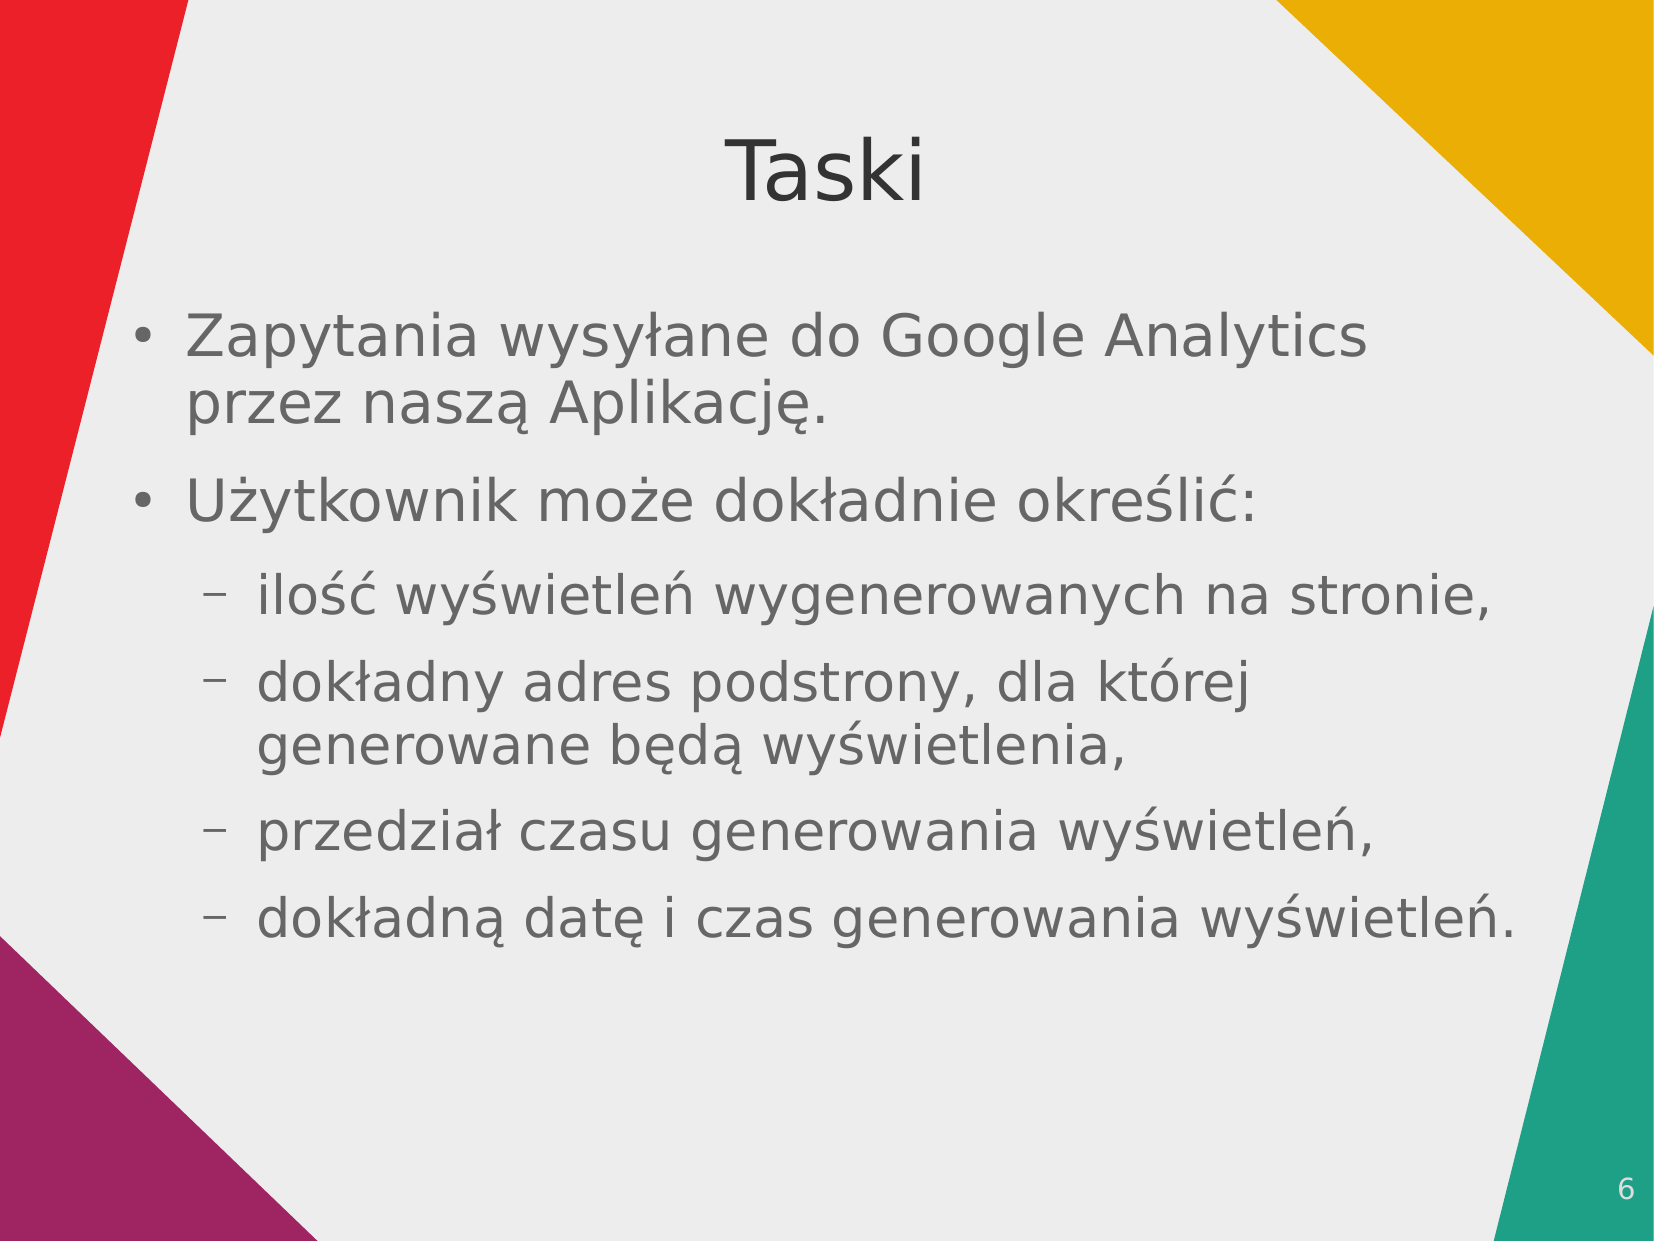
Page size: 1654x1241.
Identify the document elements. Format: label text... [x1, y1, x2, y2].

title Taski [114, 73, 1539, 271]
list Zapytania wysyłane do Google Analytics przez naszą Aplikację. Użytkownik może dokładnie określić: ilość wyświetleń wygenerowanych na stronie, dokładny adres podstrony, dla której generowane będą wyświetlenia, przedział czasu generowania wyświetleń, dokładną datę i czas generowania wyświetleń. [114, 302, 1539, 1033]
